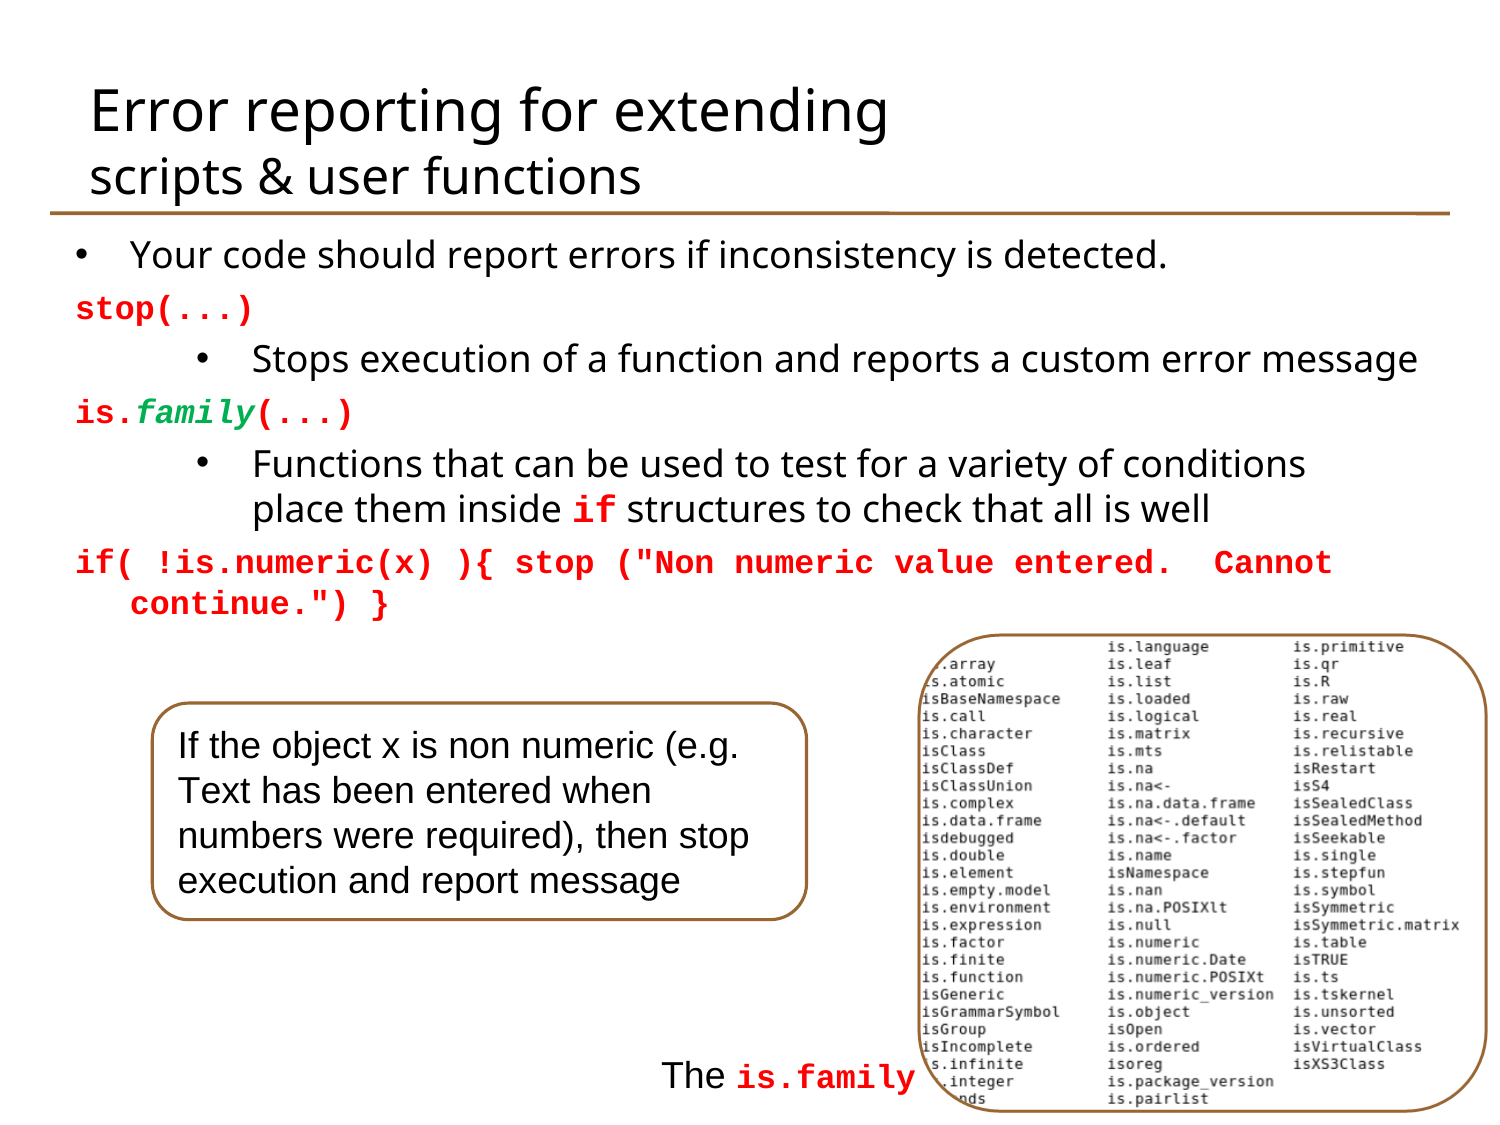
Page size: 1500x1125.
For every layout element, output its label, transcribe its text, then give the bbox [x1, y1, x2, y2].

picture [917, 633, 1489, 1114]
text_box Your code should report errors if inconsistency is detected. stop(...) Stops execution of a function and reports a custom error message is.family(...) Functions that can be used to test for a variety of conditions place them inside if structures to check that all is well if( !is.numeric(x) ){ stop ("Non numeric value entered. Cannot continue.") } [75, 230, 1425, 1032]
text_box Error reporting for extending scripts & user functions [75, 44, 1425, 230]
text_box The is.family [646, 1042, 932, 1104]
text_box If the object x is non numeric (e.g. Text has been entered when numbers were required), then stop execution and report message [152, 703, 807, 920]
